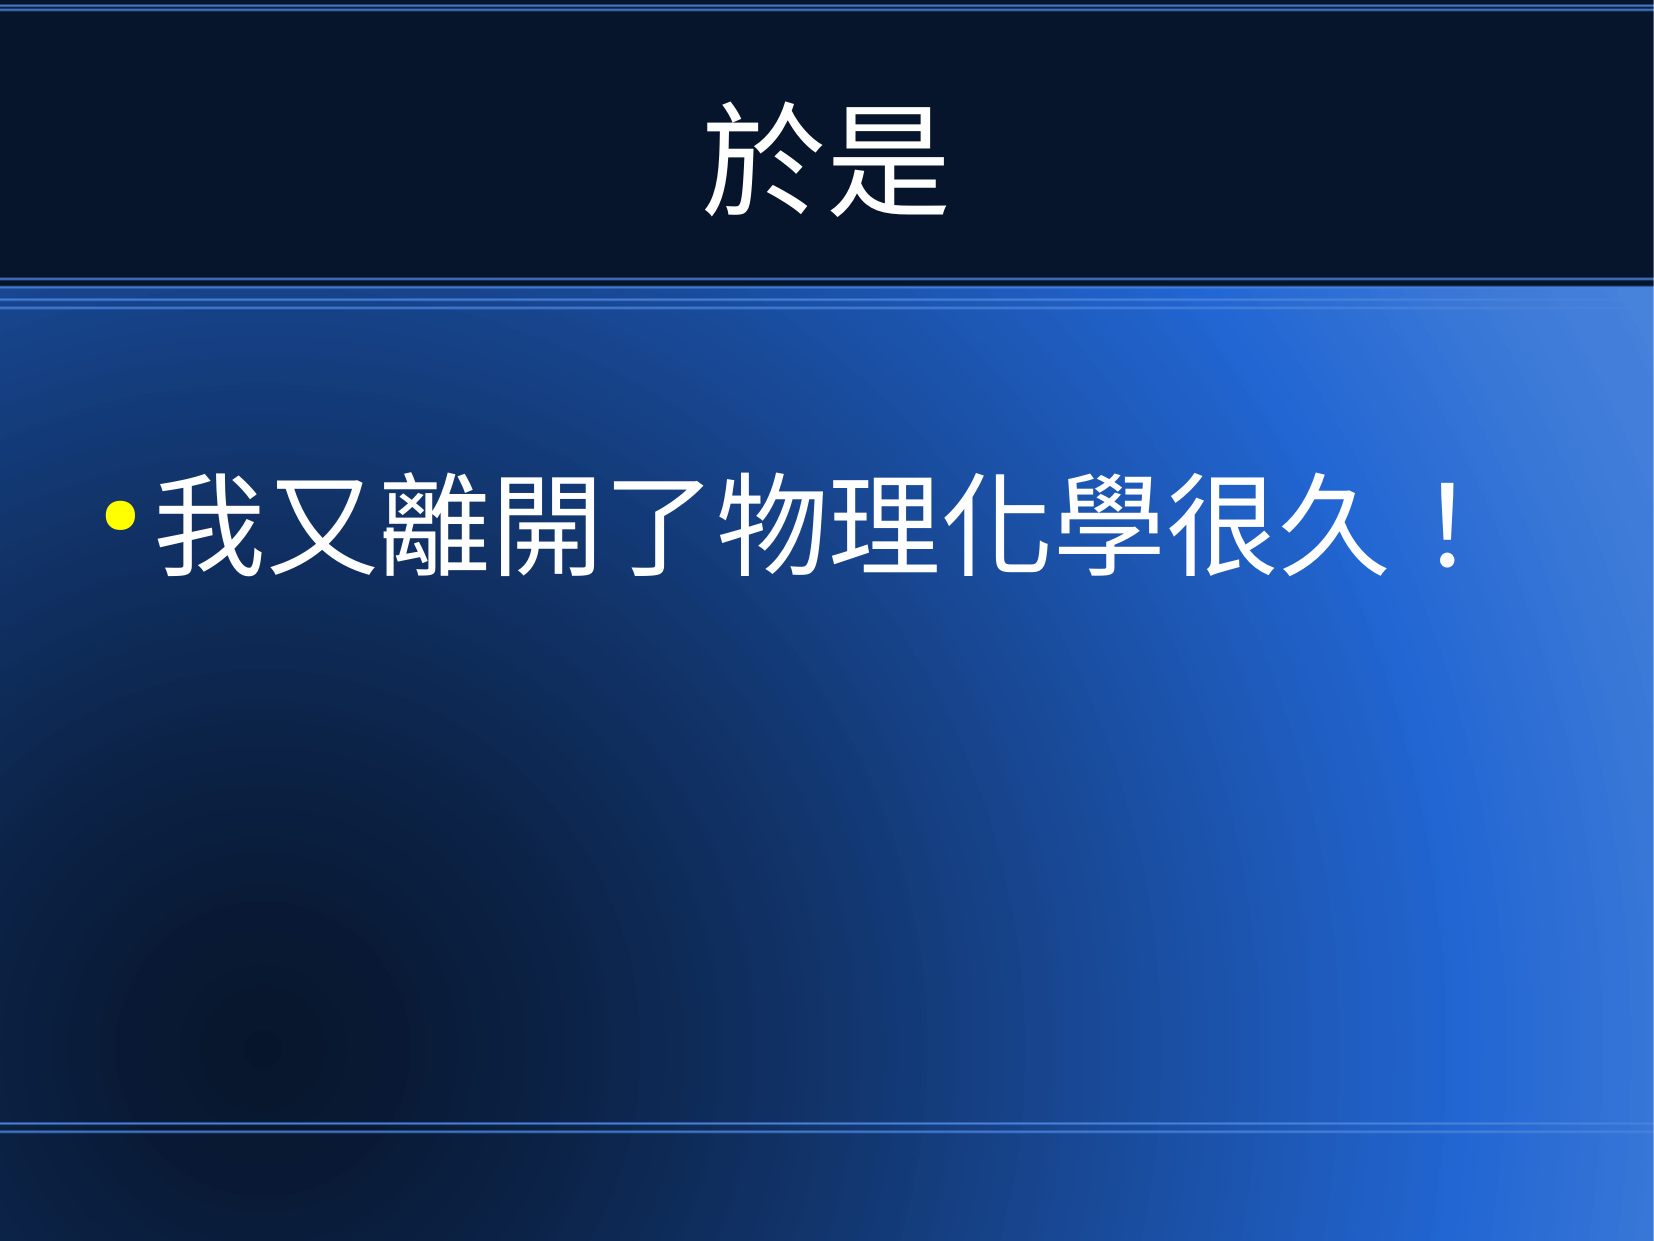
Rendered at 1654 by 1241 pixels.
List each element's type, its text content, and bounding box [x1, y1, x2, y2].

title 於是 [82, 49, 1571, 257]
picture [0, 0, 1654, 1241]
list 我又離開了物理化學很久！ [82, 355, 1571, 1241]
